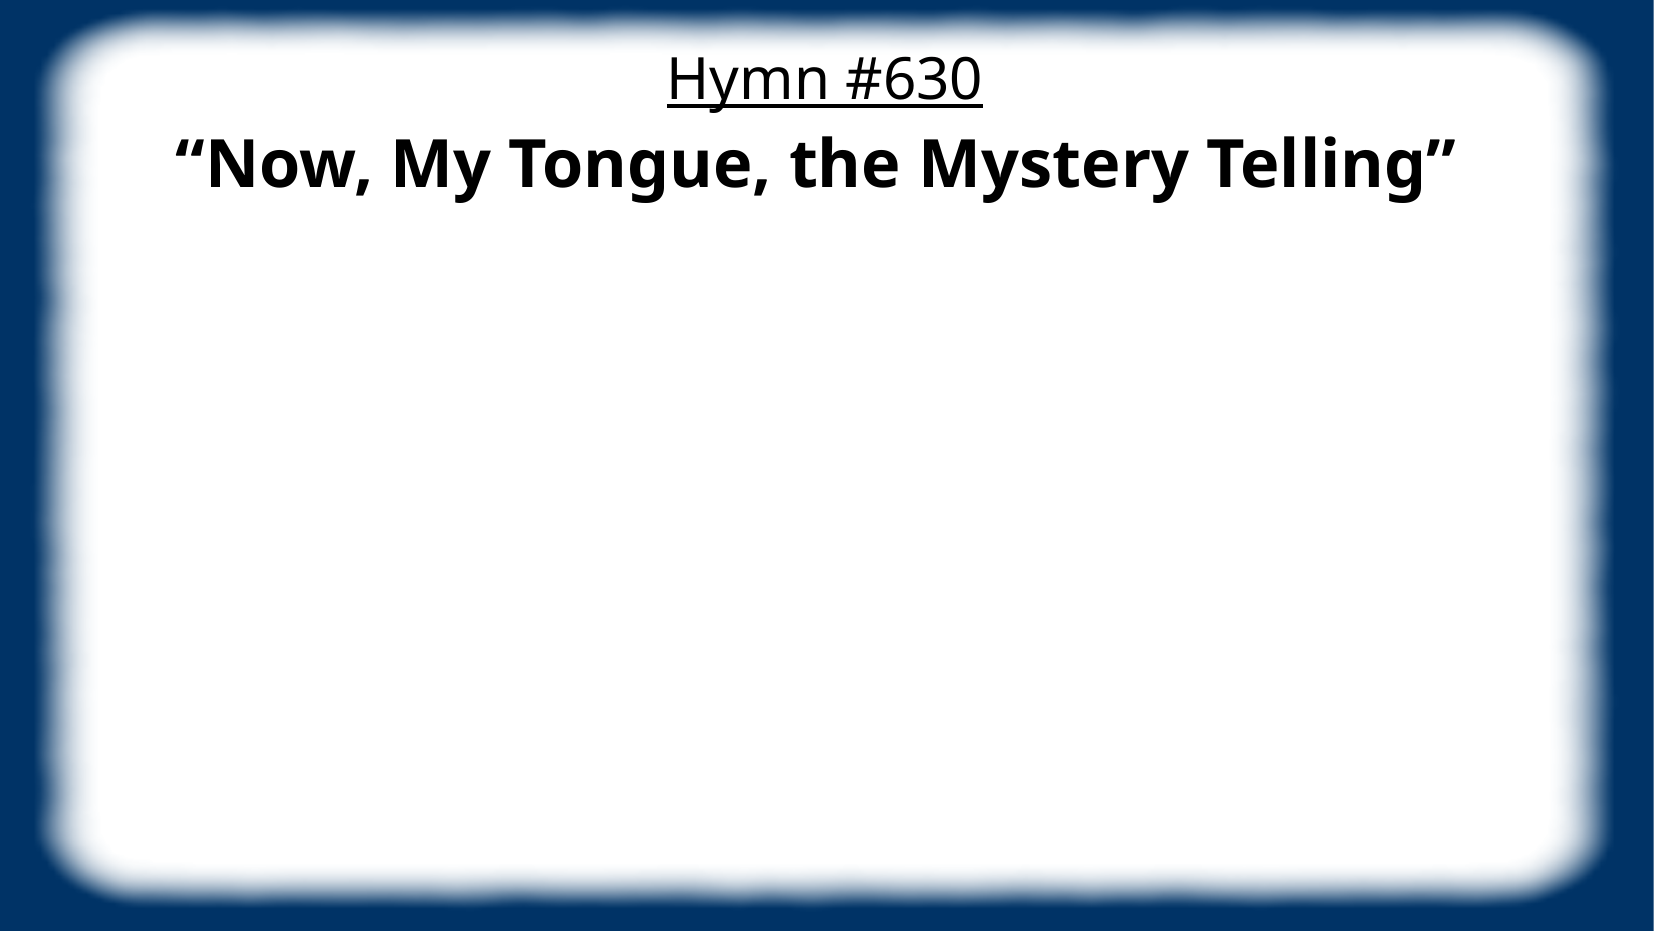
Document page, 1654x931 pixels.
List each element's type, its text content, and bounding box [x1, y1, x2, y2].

text_box Hymn #630 “Now, My Tongue, the Mystery Telling” [75, 30, 1576, 211]
picture [0, 0, 1654, 931]
